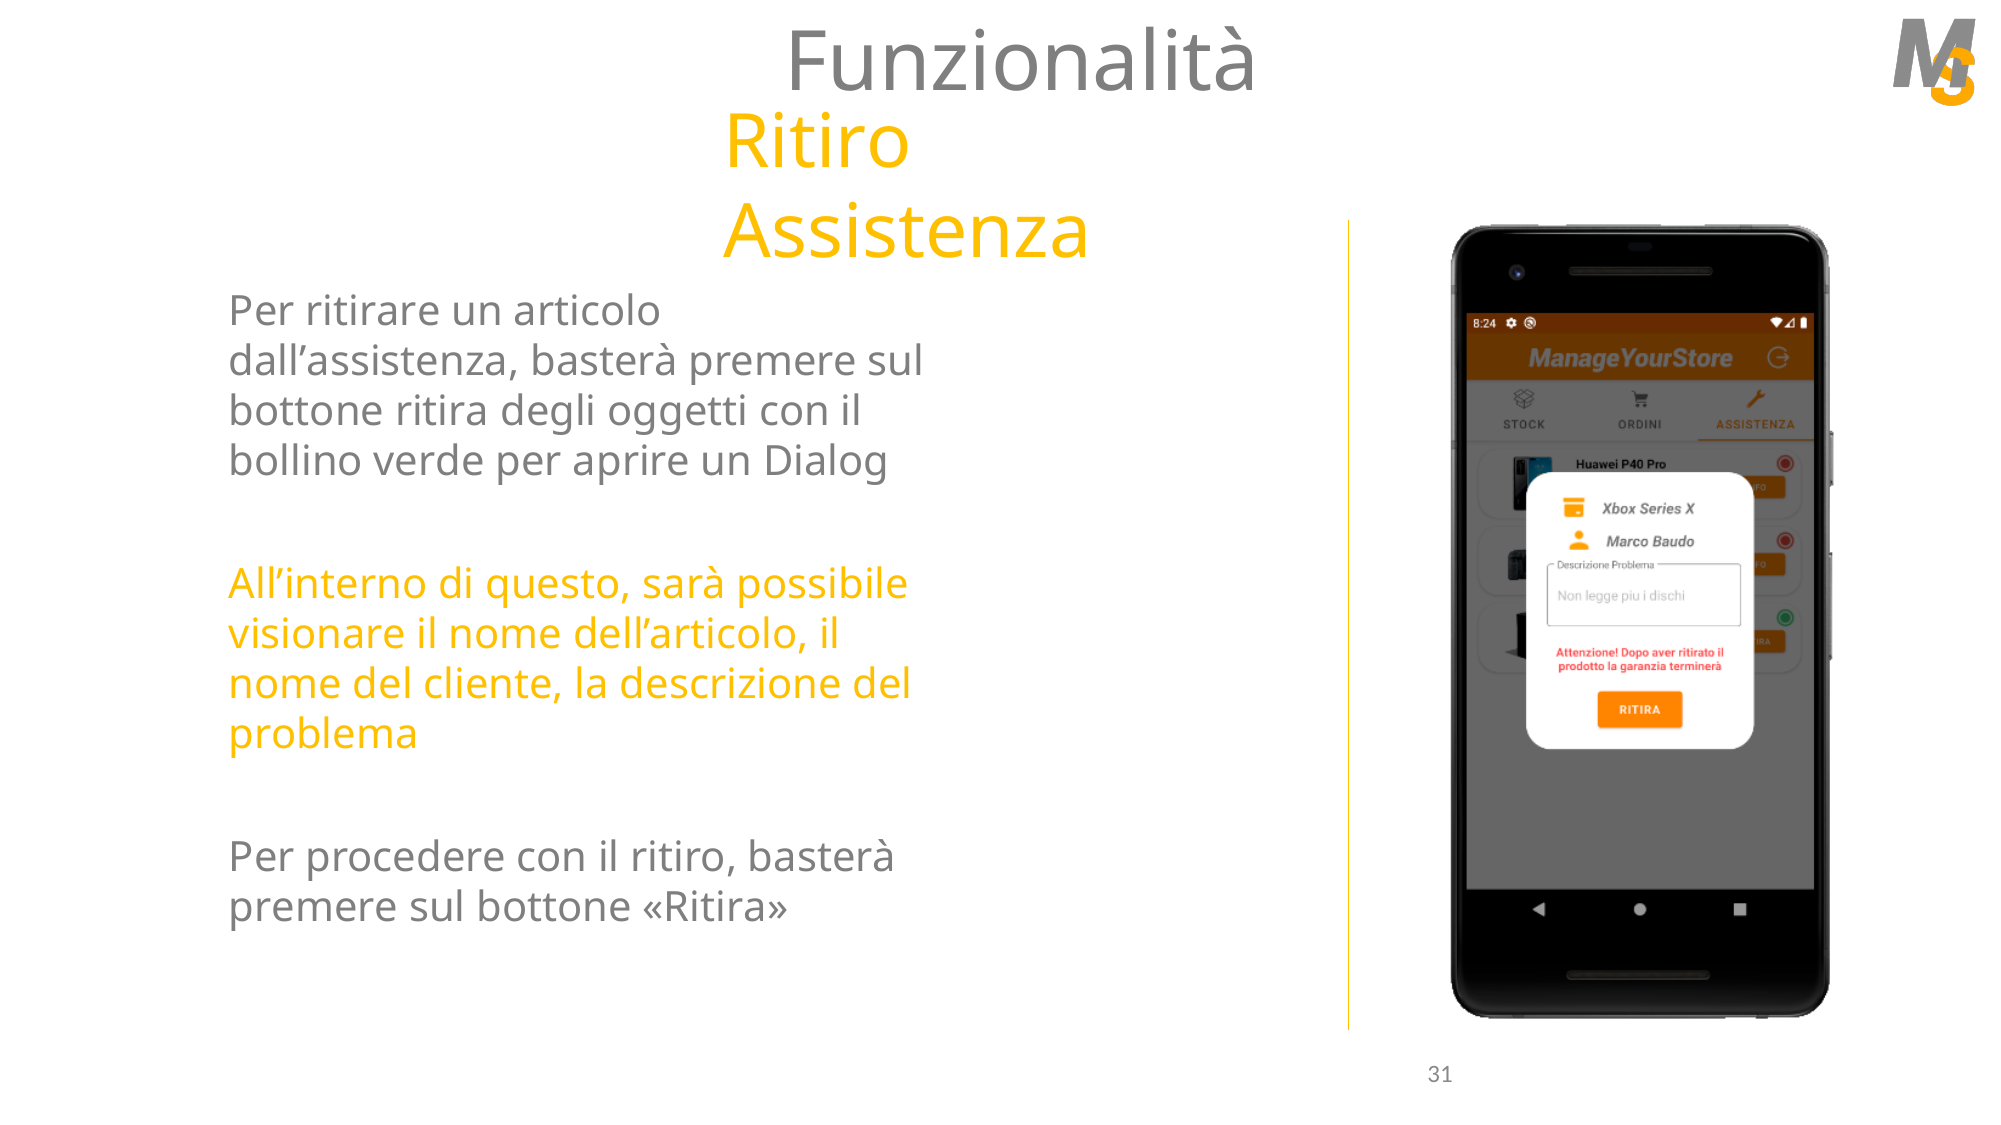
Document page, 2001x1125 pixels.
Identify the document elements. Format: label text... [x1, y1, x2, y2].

text_box Funzionalità [759, 0, 1285, 85]
text_box Per ritirare un articolo dall’assistenza, basterà premere sul bottone ritira degli oggetti con il bollino verde per aprire un Dialog [213, 276, 942, 494]
text_box [1412, 1042, 1863, 1103]
text_box Ritiro Assistenza [708, 85, 1314, 192]
text_box All’interno di questo, sarà possibile visionare il nome dell’articolo, il nome del cliente, la descrizione del problema [213, 549, 942, 767]
text_box Per procedere con il ritiro, basterà premere sul bottone «Ritira» [213, 822, 931, 939]
picture [1876, 0, 1993, 117]
picture [1440, 220, 1836, 1030]
